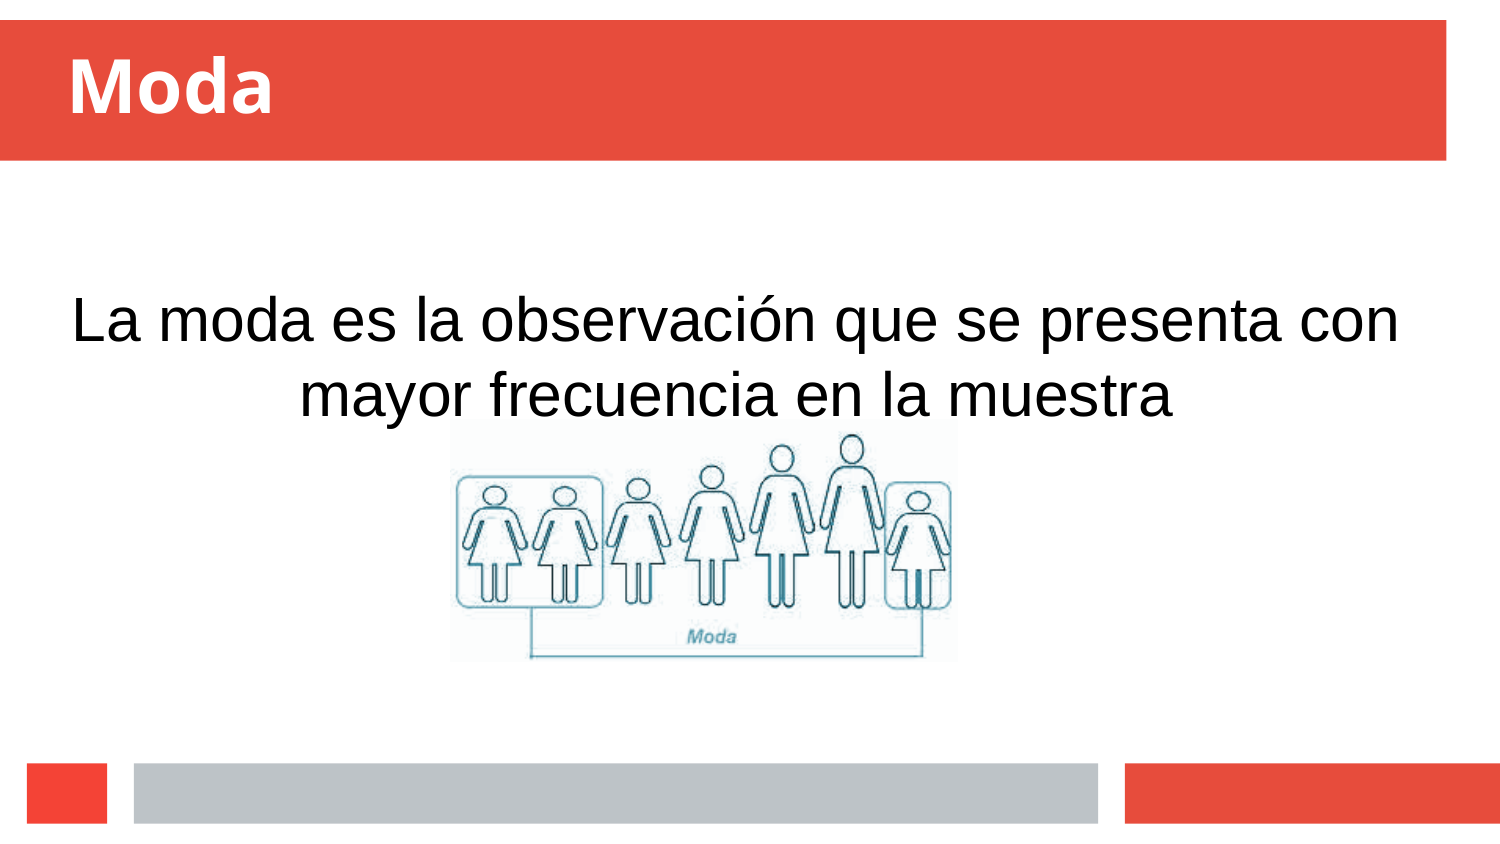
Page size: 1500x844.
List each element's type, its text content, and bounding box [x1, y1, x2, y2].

picture [450, 419, 958, 662]
title Moda [53, 40, 1447, 141]
subtitle La moda es la observación que se presenta con mayor frecuencia en la muestra [53, 266, 1420, 790]
